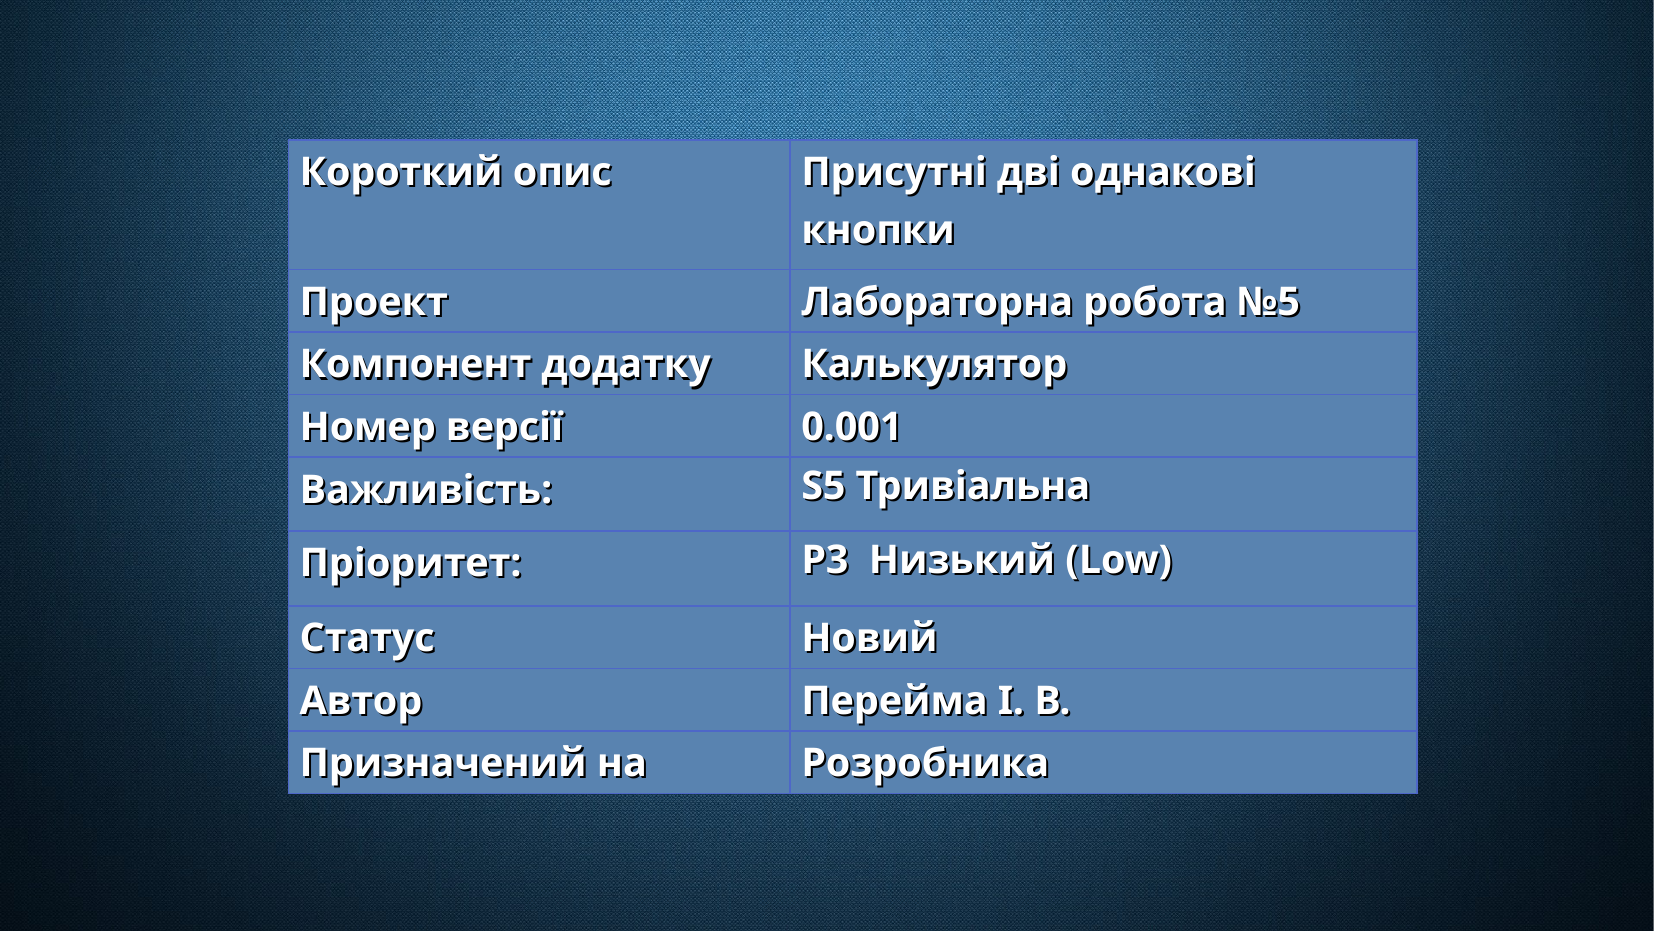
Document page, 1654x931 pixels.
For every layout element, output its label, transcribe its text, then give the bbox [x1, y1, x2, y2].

table_cell Компонент додатку [289, 333, 789, 394]
table_header Присутні дві однакові кнопки [791, 141, 1416, 269]
picture [0, 0, 1654, 931]
table_cell Перейма І. В. [791, 669, 1416, 730]
table_cell Проект [289, 270, 789, 331]
table_cell Калькулятор [791, 333, 1416, 394]
table_cell Призначений на [289, 732, 789, 793]
table_cell Статус [289, 607, 789, 668]
table_cell Важливість: [289, 458, 789, 530]
table_cell Лабораторна робота №5 [791, 270, 1416, 331]
table_cell S5 Тривіальна [791, 458, 1416, 530]
table_cell Номер версії [289, 395, 789, 456]
table_cell P3 Низький (Low) [791, 532, 1416, 605]
table_cell Розробника [791, 732, 1416, 793]
table_cell Автор [289, 669, 789, 730]
table_cell 0.001 [791, 395, 1416, 456]
table_cell Пріоритет: [289, 532, 789, 605]
table_cell Новий [791, 607, 1416, 668]
table_header Короткий опис [289, 141, 789, 269]
